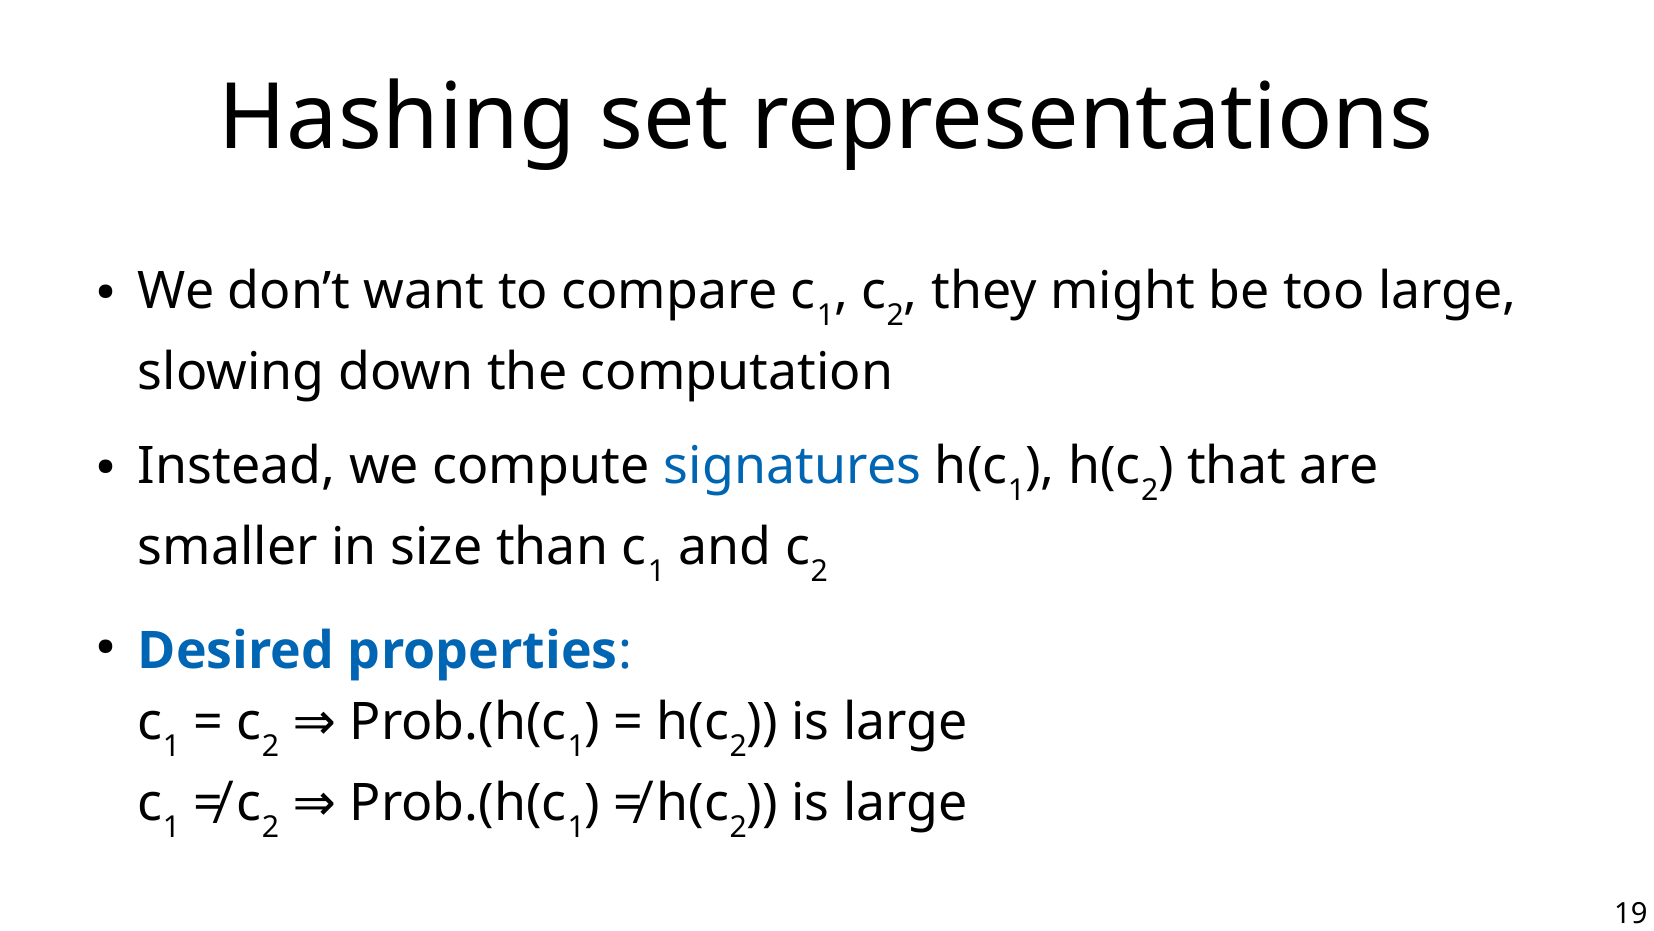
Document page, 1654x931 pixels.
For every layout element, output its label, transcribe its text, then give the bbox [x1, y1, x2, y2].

title Hashing set representations [82, 1, 1571, 226]
list We don’t want to compare c1, c2, they might be too large, slowing down the computation Instead, we compute signatures h(c1), h(c2) that are smaller in size than c1 and c2 Desired properties: c1 = c2 ⇒ Prob.(h(c1) = h(c2)) is large c1 ≠ c2 ⇒ Prob.(h(c1) ≠ h(c2)) is large [82, 253, 1571, 856]
